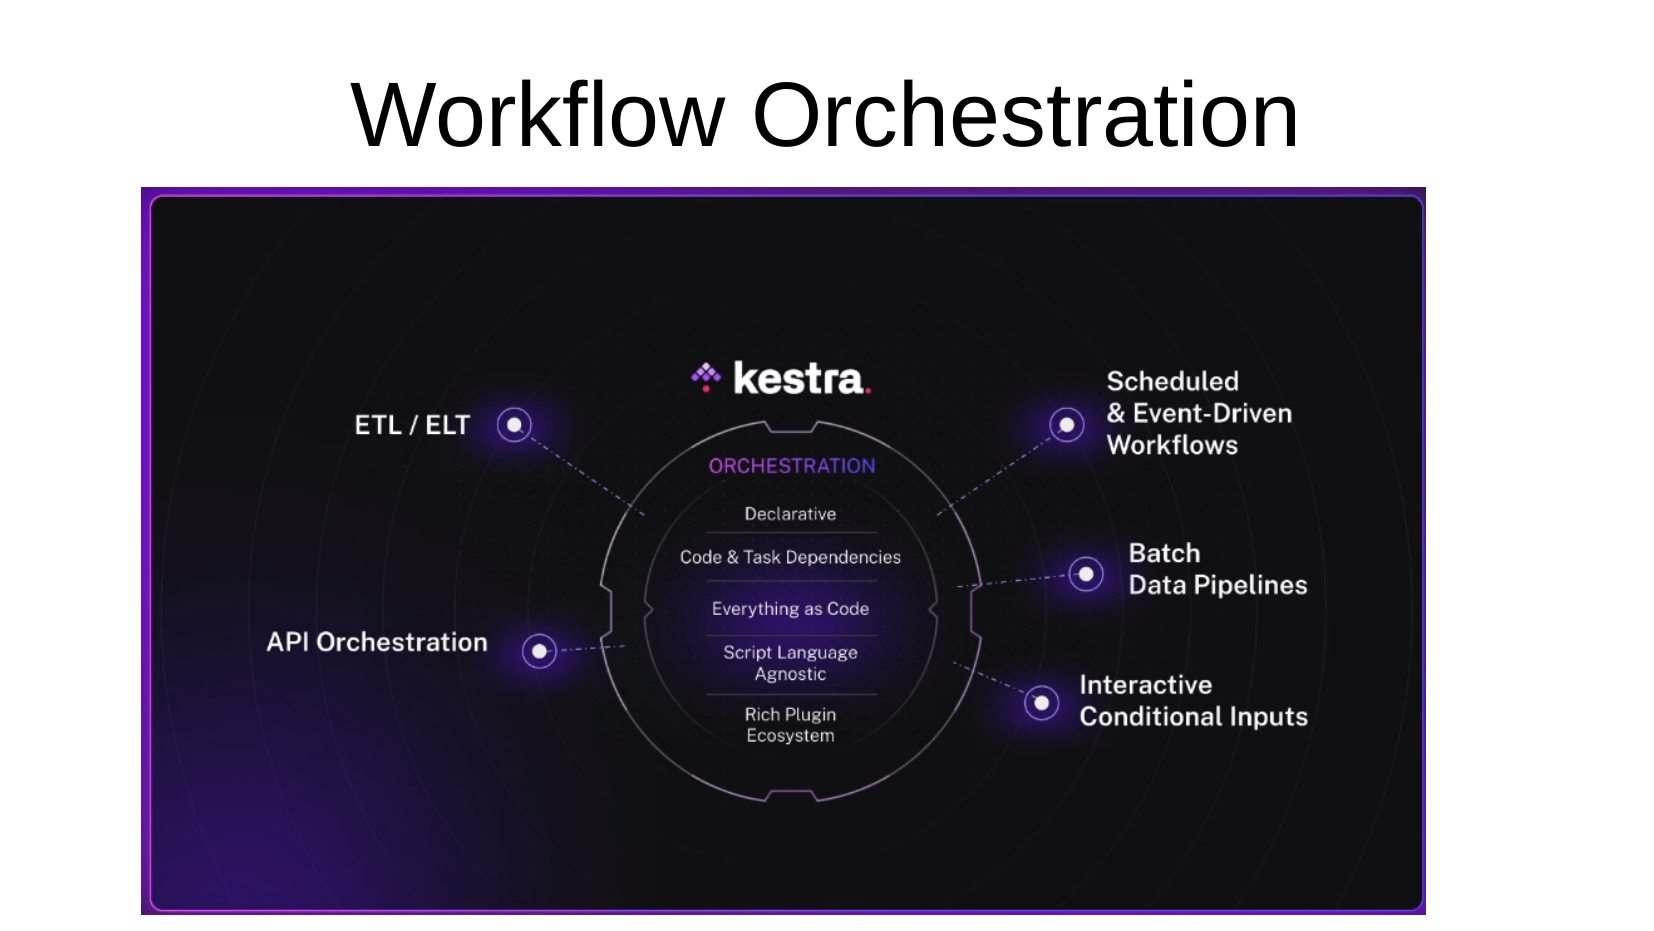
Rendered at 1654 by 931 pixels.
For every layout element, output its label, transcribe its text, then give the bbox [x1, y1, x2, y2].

picture [141, 187, 1426, 915]
title Workflow Orchestration [82, 37, 1571, 193]
